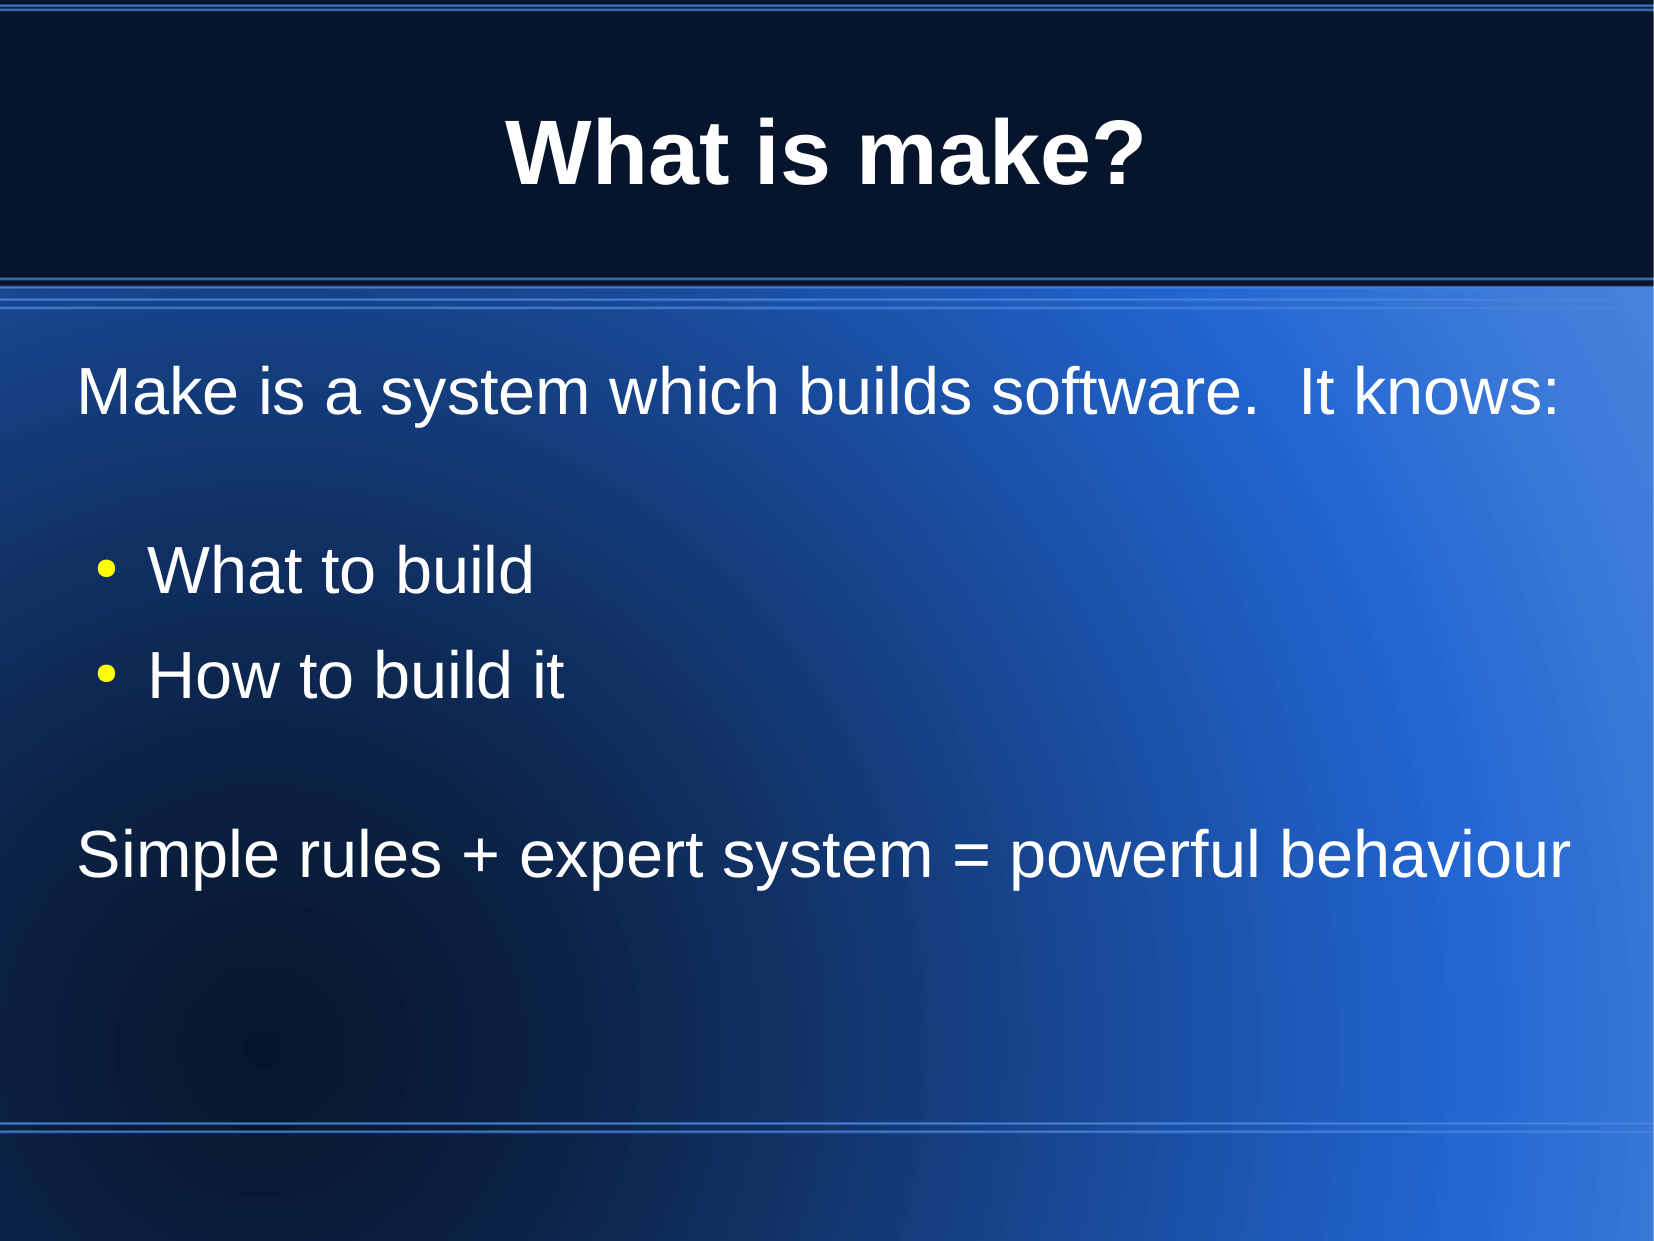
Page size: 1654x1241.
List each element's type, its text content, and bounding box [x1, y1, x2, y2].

title What is make? [82, 49, 1571, 257]
picture [0, 0, 1654, 1241]
list Make is a system which builds software. It knows: What to build How to build it Simple rules + expert system = powerful behaviour [76, 354, 1595, 1057]
